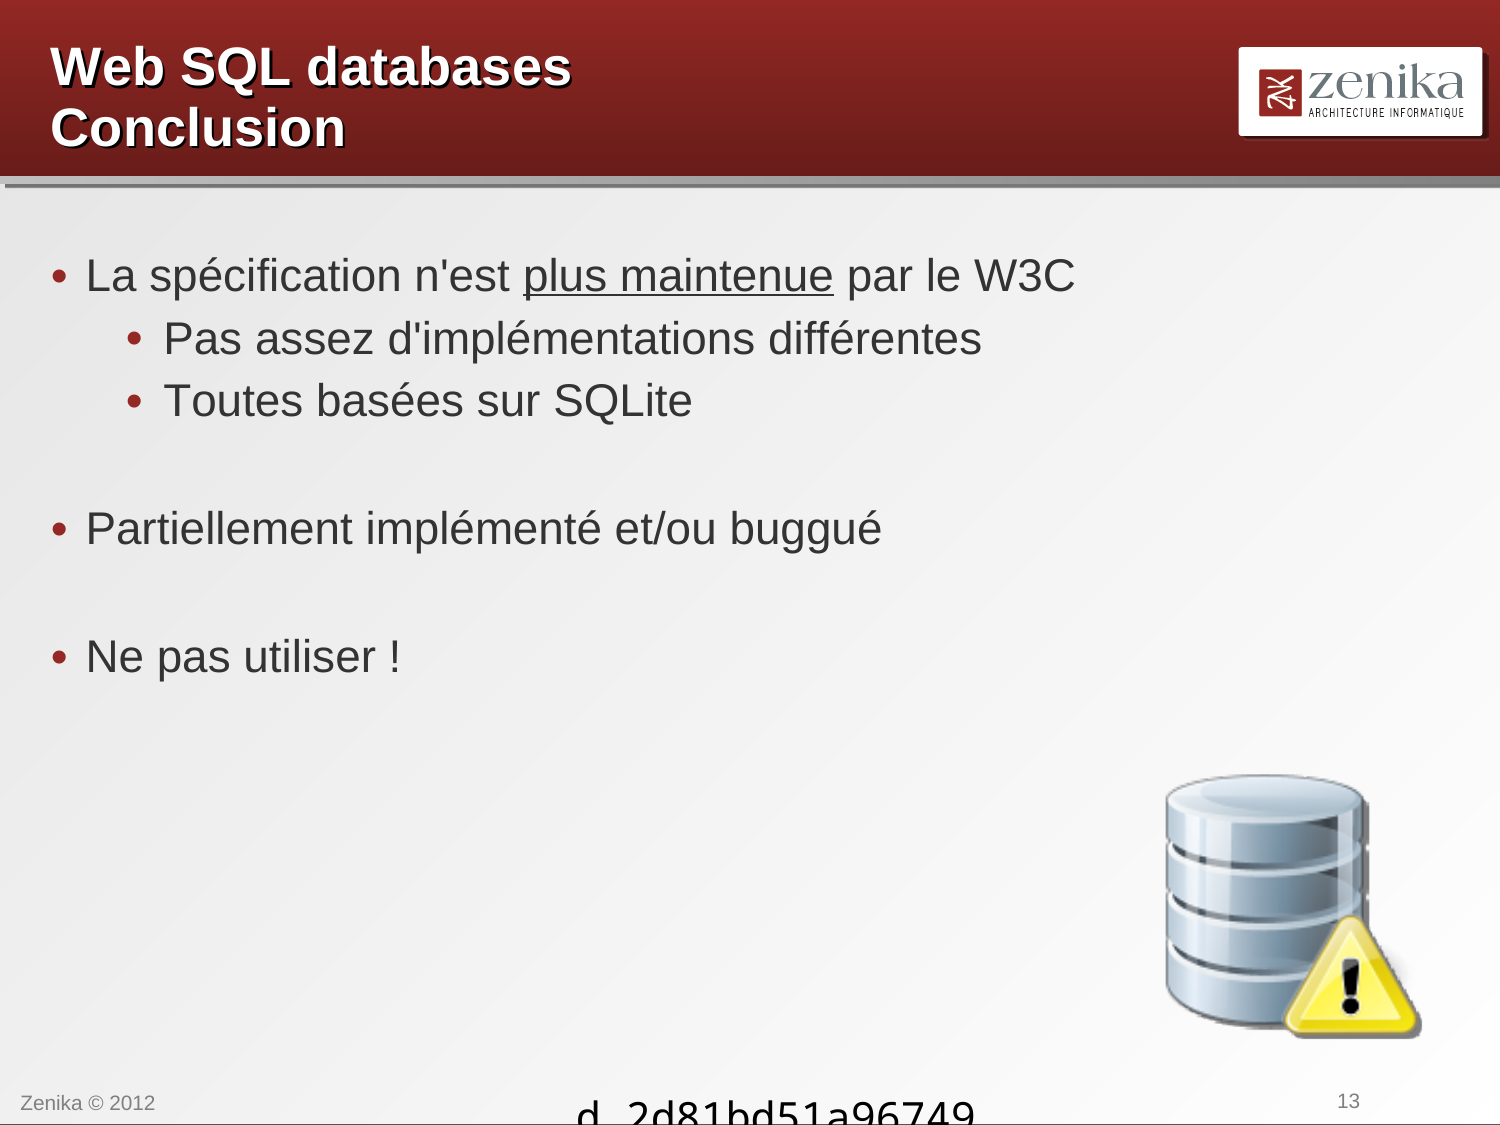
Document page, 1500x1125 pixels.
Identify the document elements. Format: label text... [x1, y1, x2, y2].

picture [1257, 58, 1464, 125]
list La spécification n'est plus maintenue par le W3C Pas assez d'implémentations différentes Toutes basées sur SQLite Partiellement implémenté et/ou buggué Ne pas utiliser ! [50, 249, 1435, 1079]
title Web SQL databases Conclusion [50, 15, 1206, 180]
picture [1150, 767, 1418, 1035]
